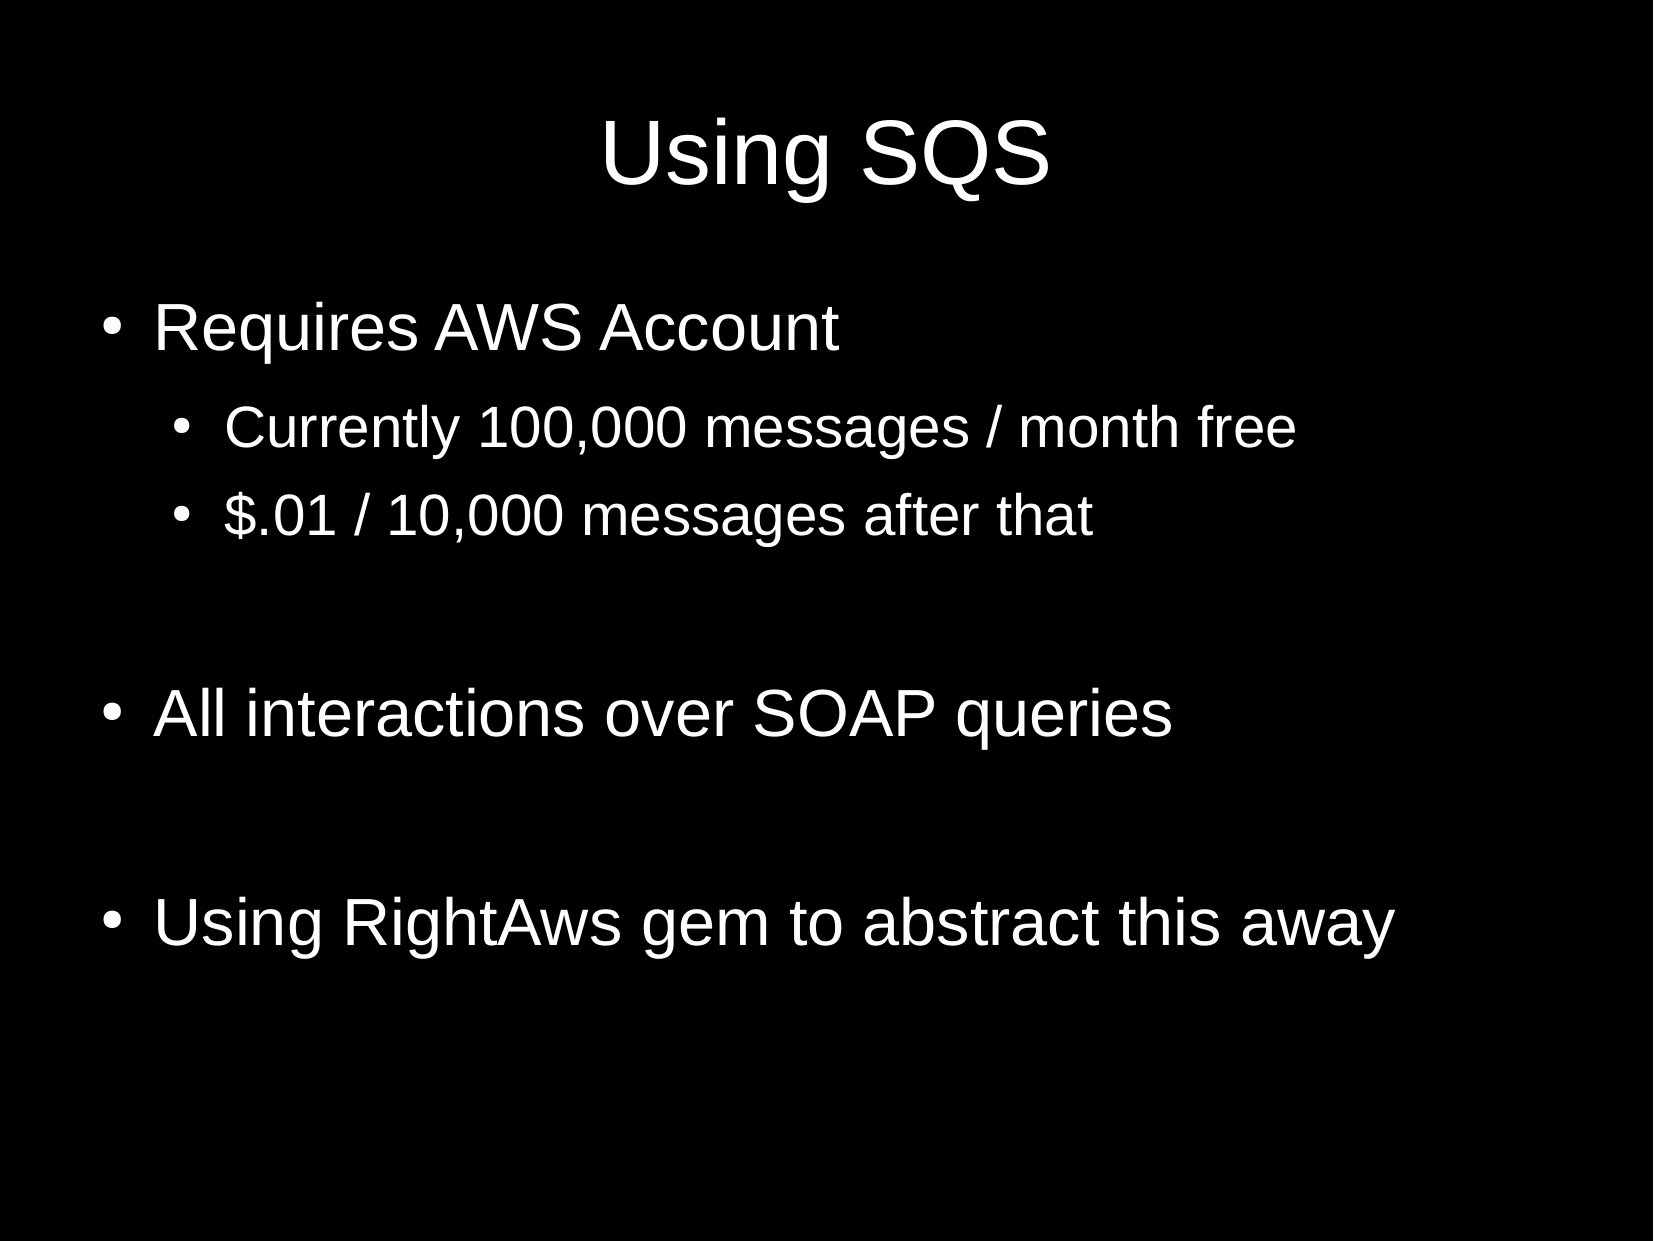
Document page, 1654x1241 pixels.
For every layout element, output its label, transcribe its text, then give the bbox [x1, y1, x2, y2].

title Using SQS [82, 49, 1571, 257]
list Requires AWS Account Currently 100,000 messages / month free $.01 / 10,000 messages after that All interactions over SOAP queries Using RightAws gem to abstract this away [82, 290, 1571, 1109]
